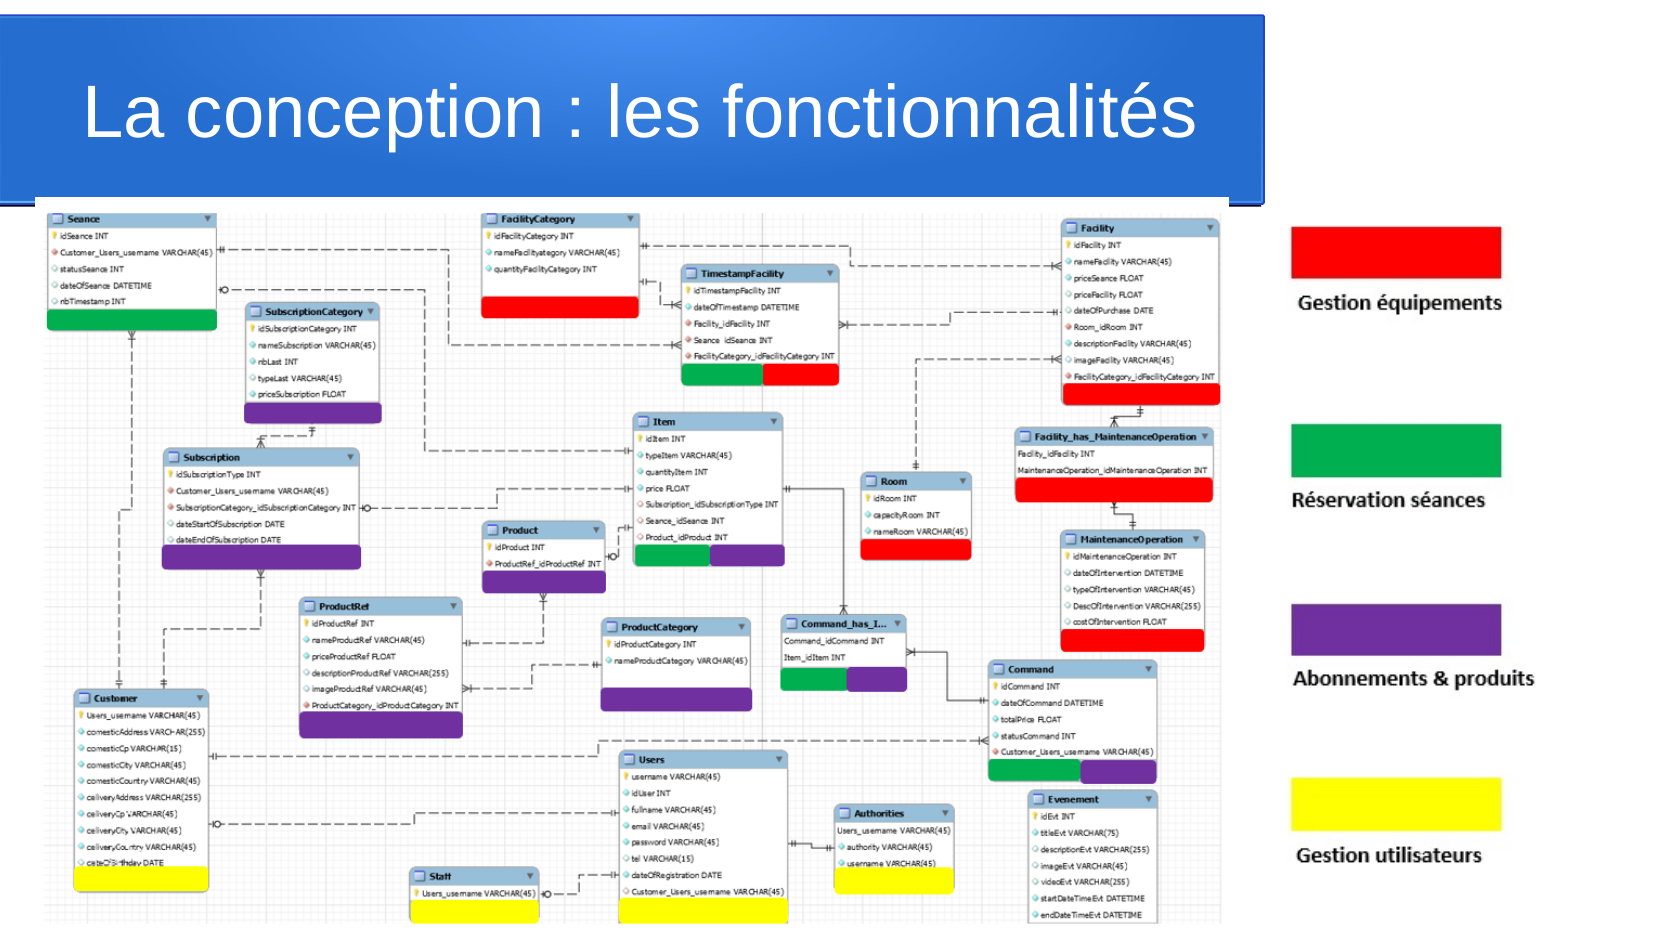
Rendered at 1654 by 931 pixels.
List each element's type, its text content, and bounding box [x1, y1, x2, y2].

title La conception : les fonctionnalités [82, 35, 1235, 189]
picture [1287, 224, 1536, 872]
picture [35, 197, 1229, 929]
